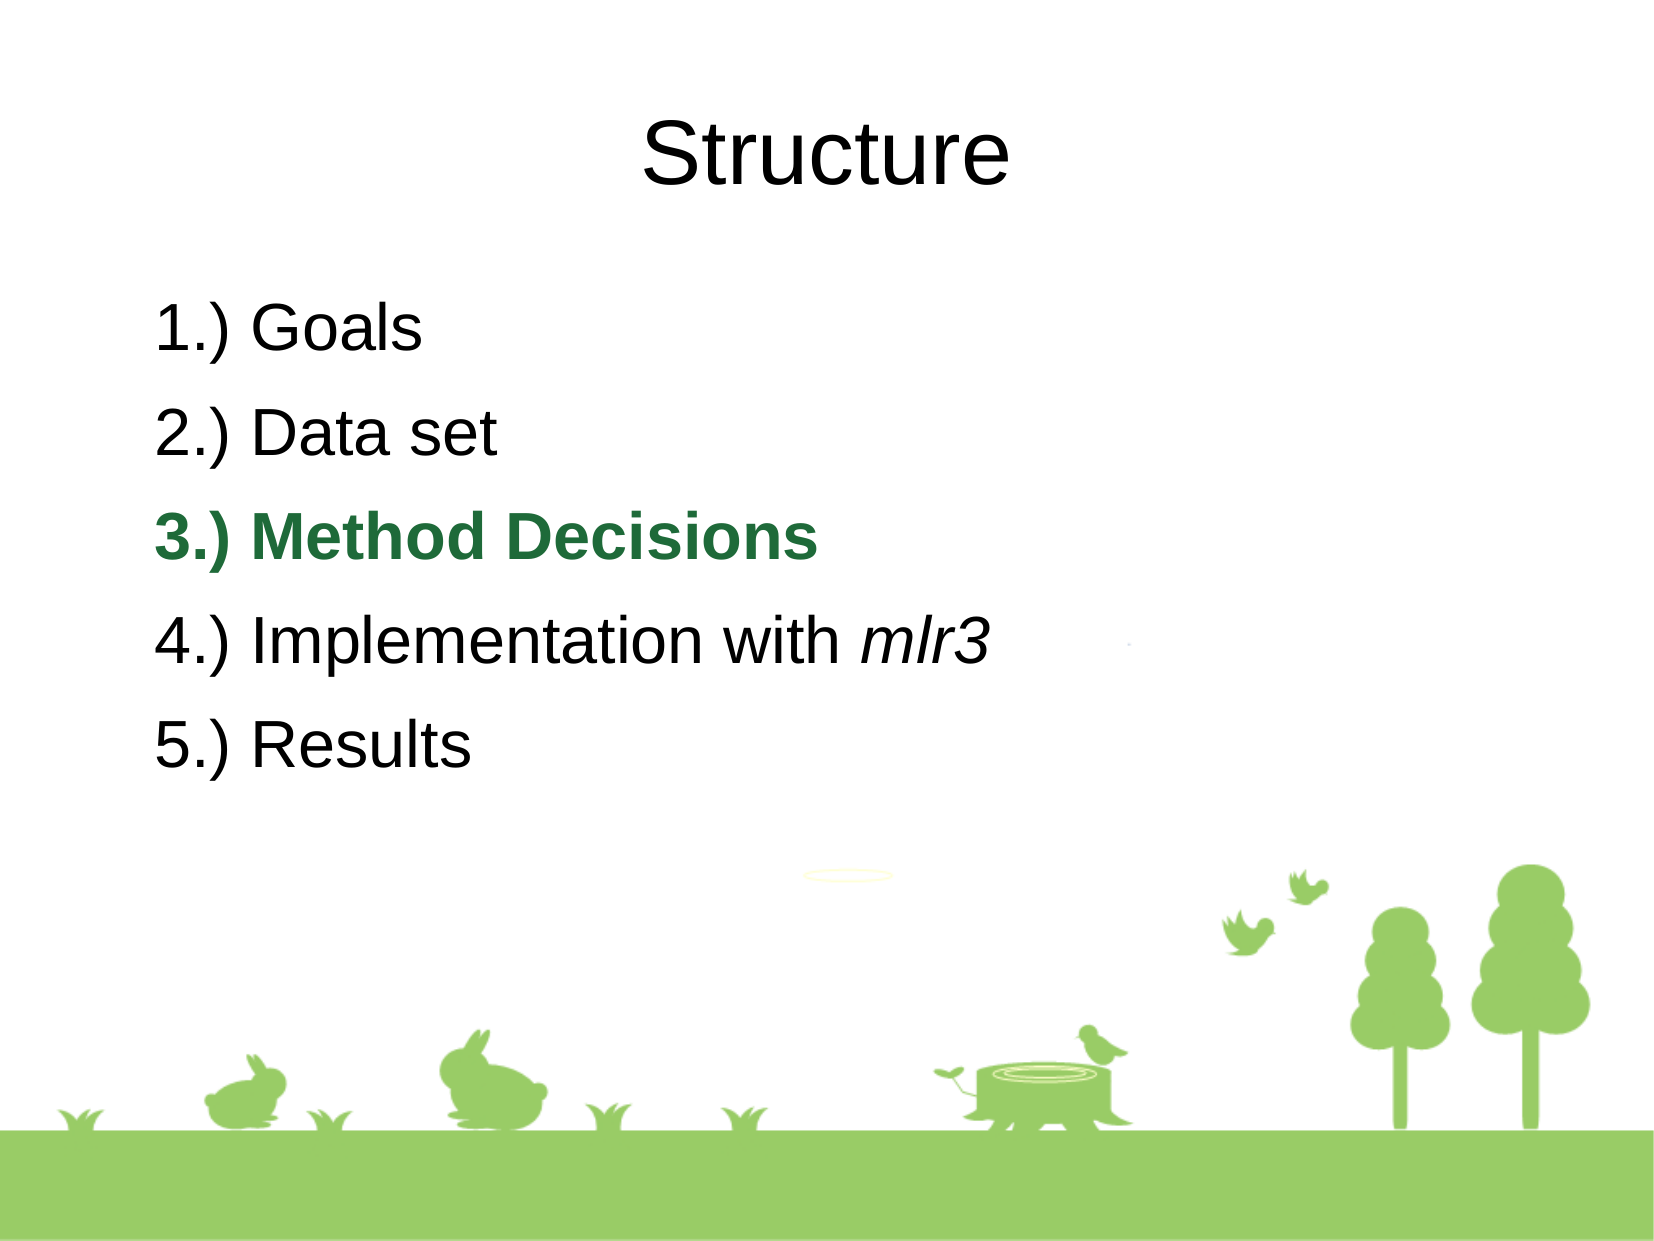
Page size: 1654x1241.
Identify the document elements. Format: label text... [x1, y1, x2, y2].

list 1.) Goals 2.) Data set 3.) Method Decisions 4.) Implementation with mlr3 5.) Results [83, 290, 1572, 1010]
picture [0, 0, 1654, 1241]
title Structure [82, 49, 1571, 257]
